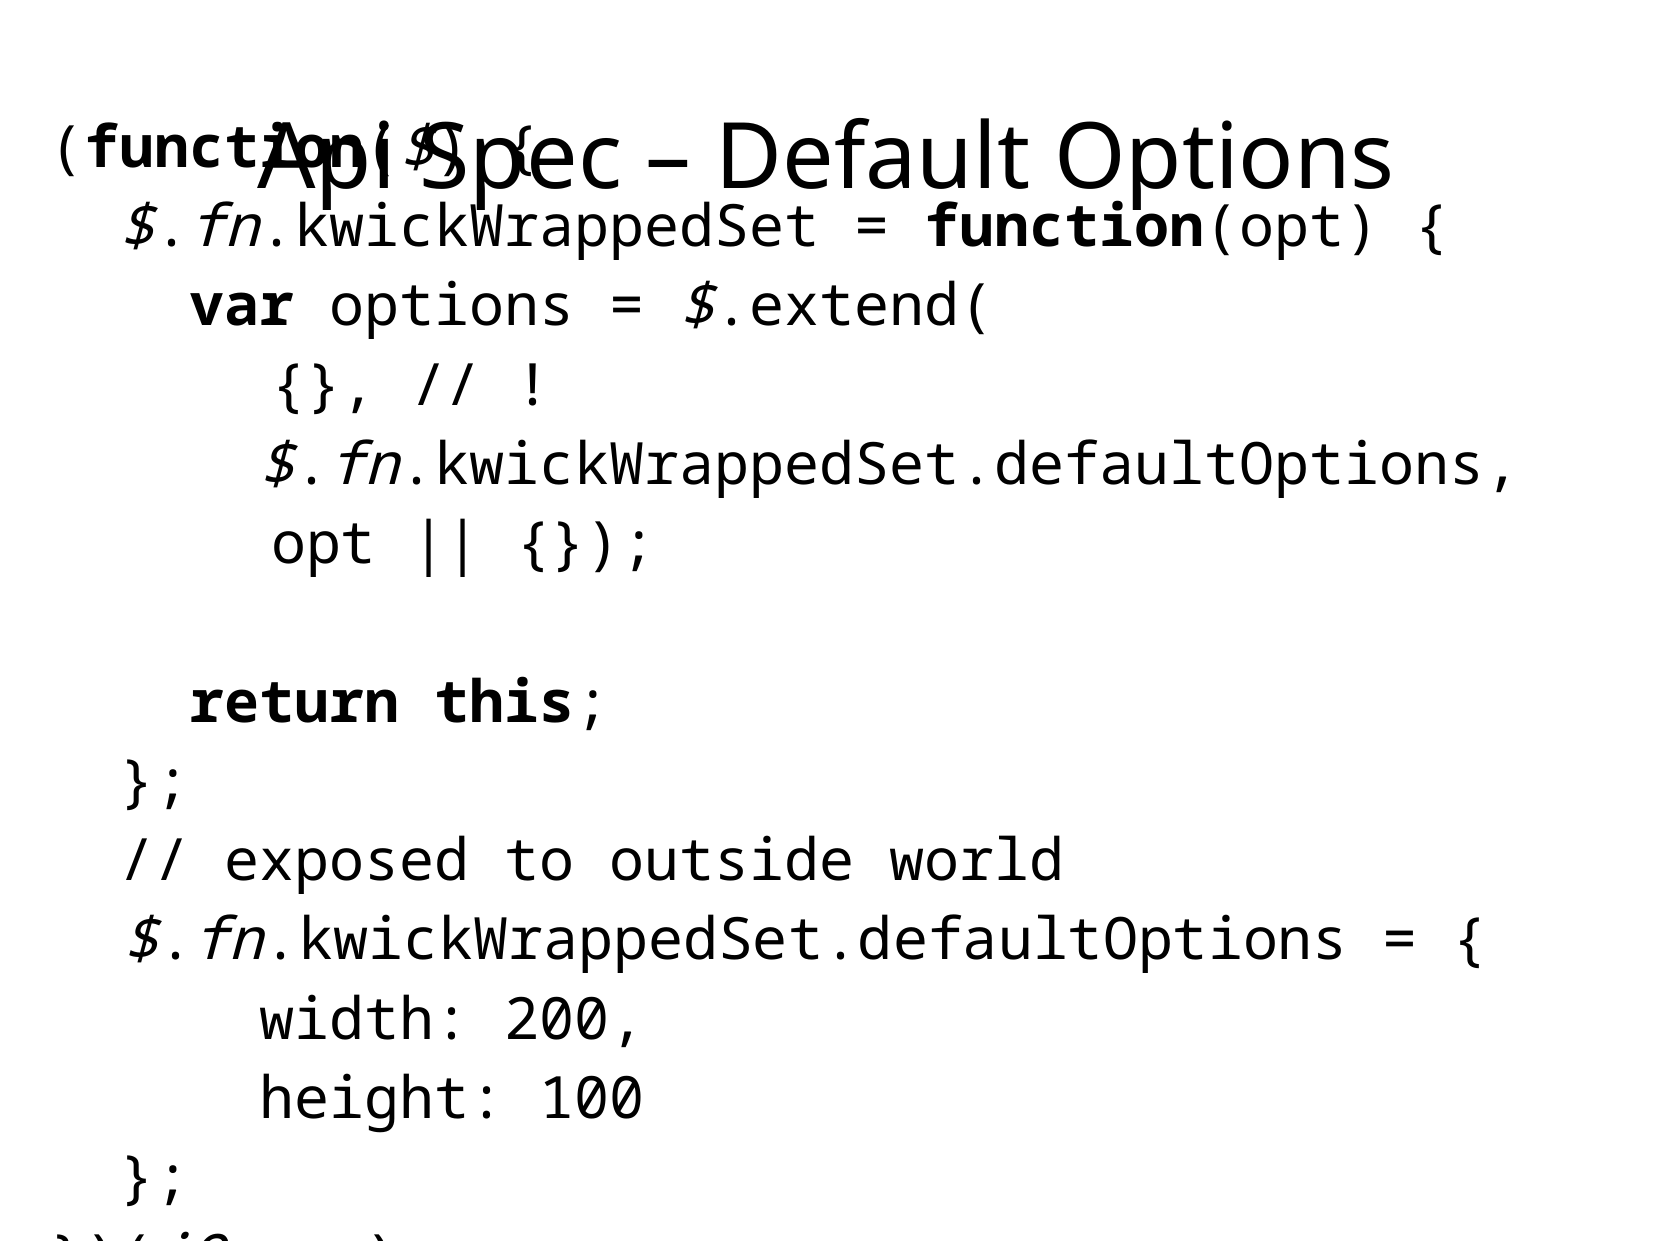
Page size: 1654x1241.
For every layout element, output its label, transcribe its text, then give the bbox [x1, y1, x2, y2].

title Api Spec – Default Options [82, 56, 1571, 250]
subtitle (function($) { $.fn.kwickWrappedSet = function(opt) { var options = $.extend( {}, // ! $.fn.kwickWrappedSet.defaultOptions, opt || {}); return this; }; // exposed to outside world $.fn.kwickWrappedSet.defaultOptions = { width: 200, height: 100 }; })(jQuery) [49, 262, 1593, 1137]
